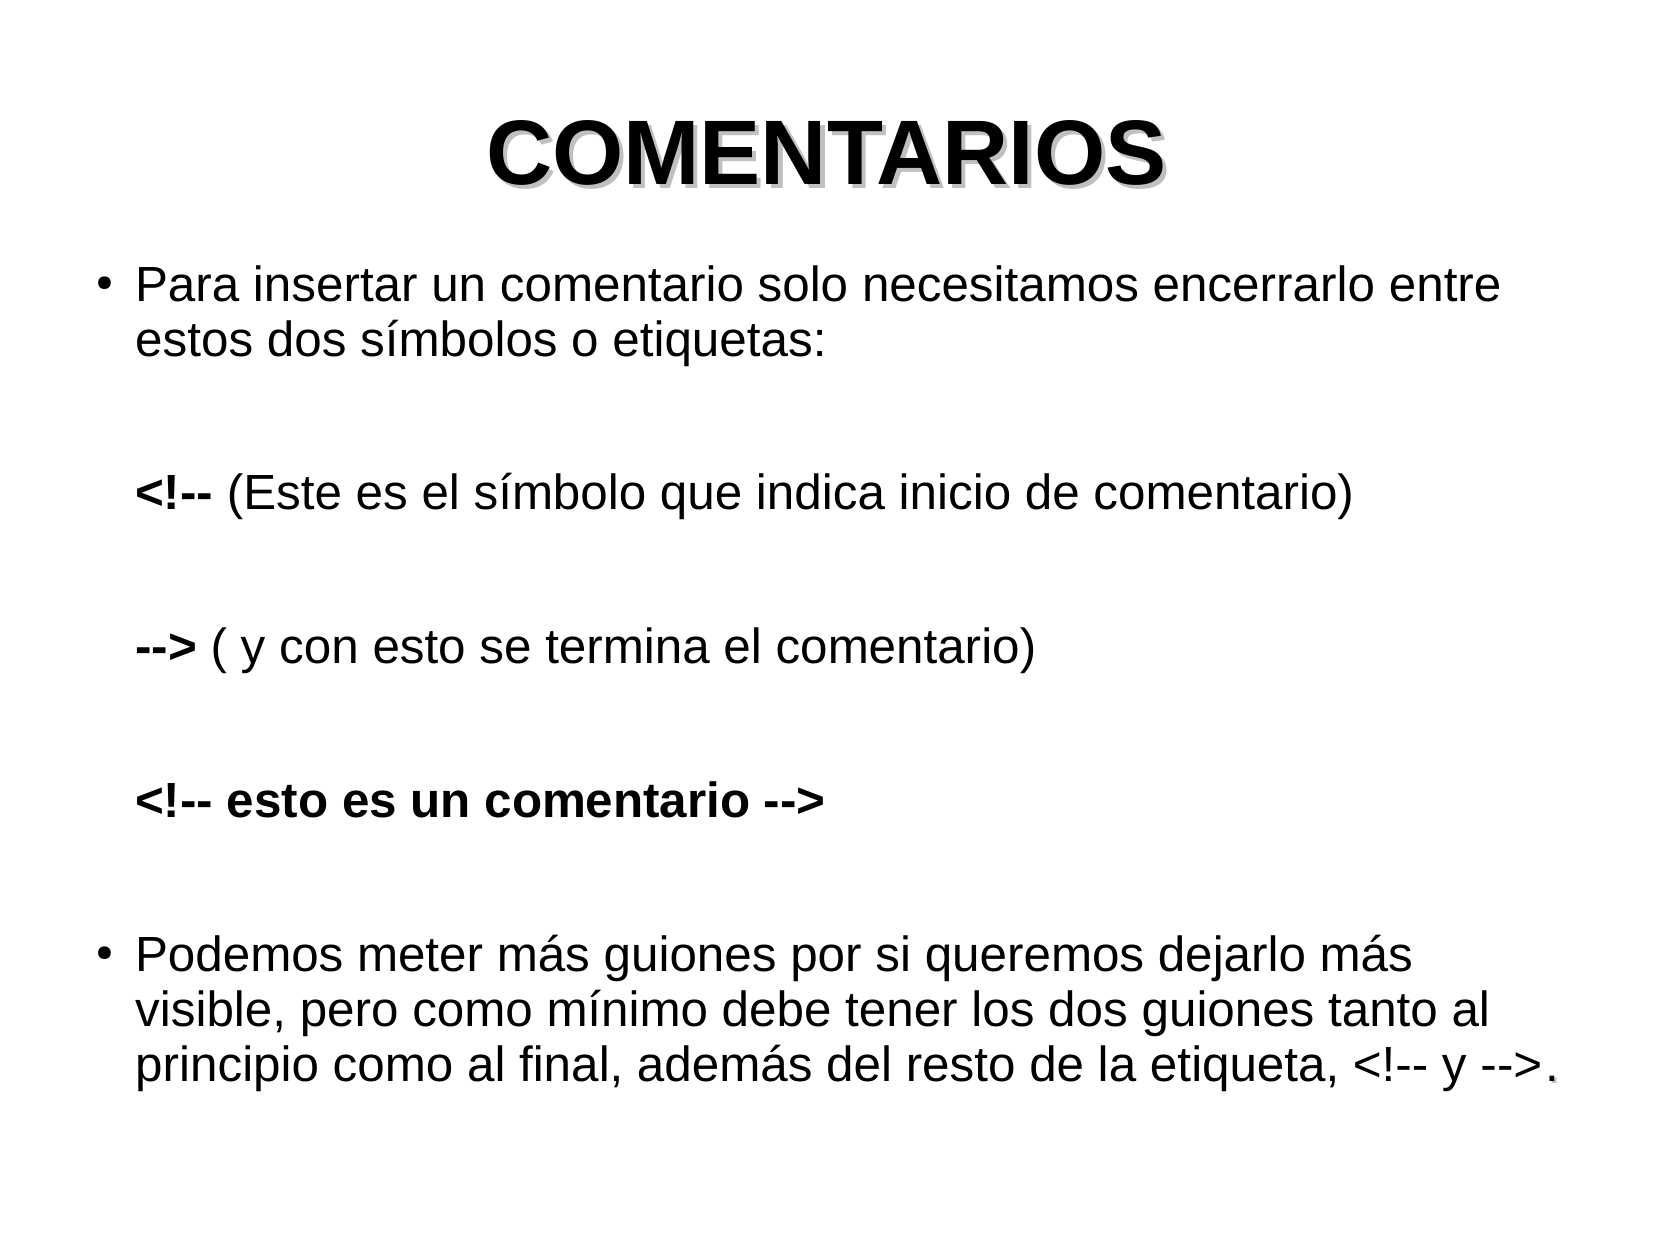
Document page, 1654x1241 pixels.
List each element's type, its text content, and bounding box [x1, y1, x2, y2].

title COMENTARIOS [82, 49, 1571, 256]
list Para insertar un comentario solo necesitamos encerrarlo entre estos dos símbolos o etiquetas: <!-- (Este es el símbolo que indica inicio de comentario) --> ( y con esto se termina el comentario) <!-- esto es un comentario --> Podemos meter más guiones por si queremos dejarlo más visible, pero como mínimo debe tener los dos guiones tanto al principio como al final, además del resto de la etiqueta, <!-- y -->. [82, 256, 1571, 1131]
